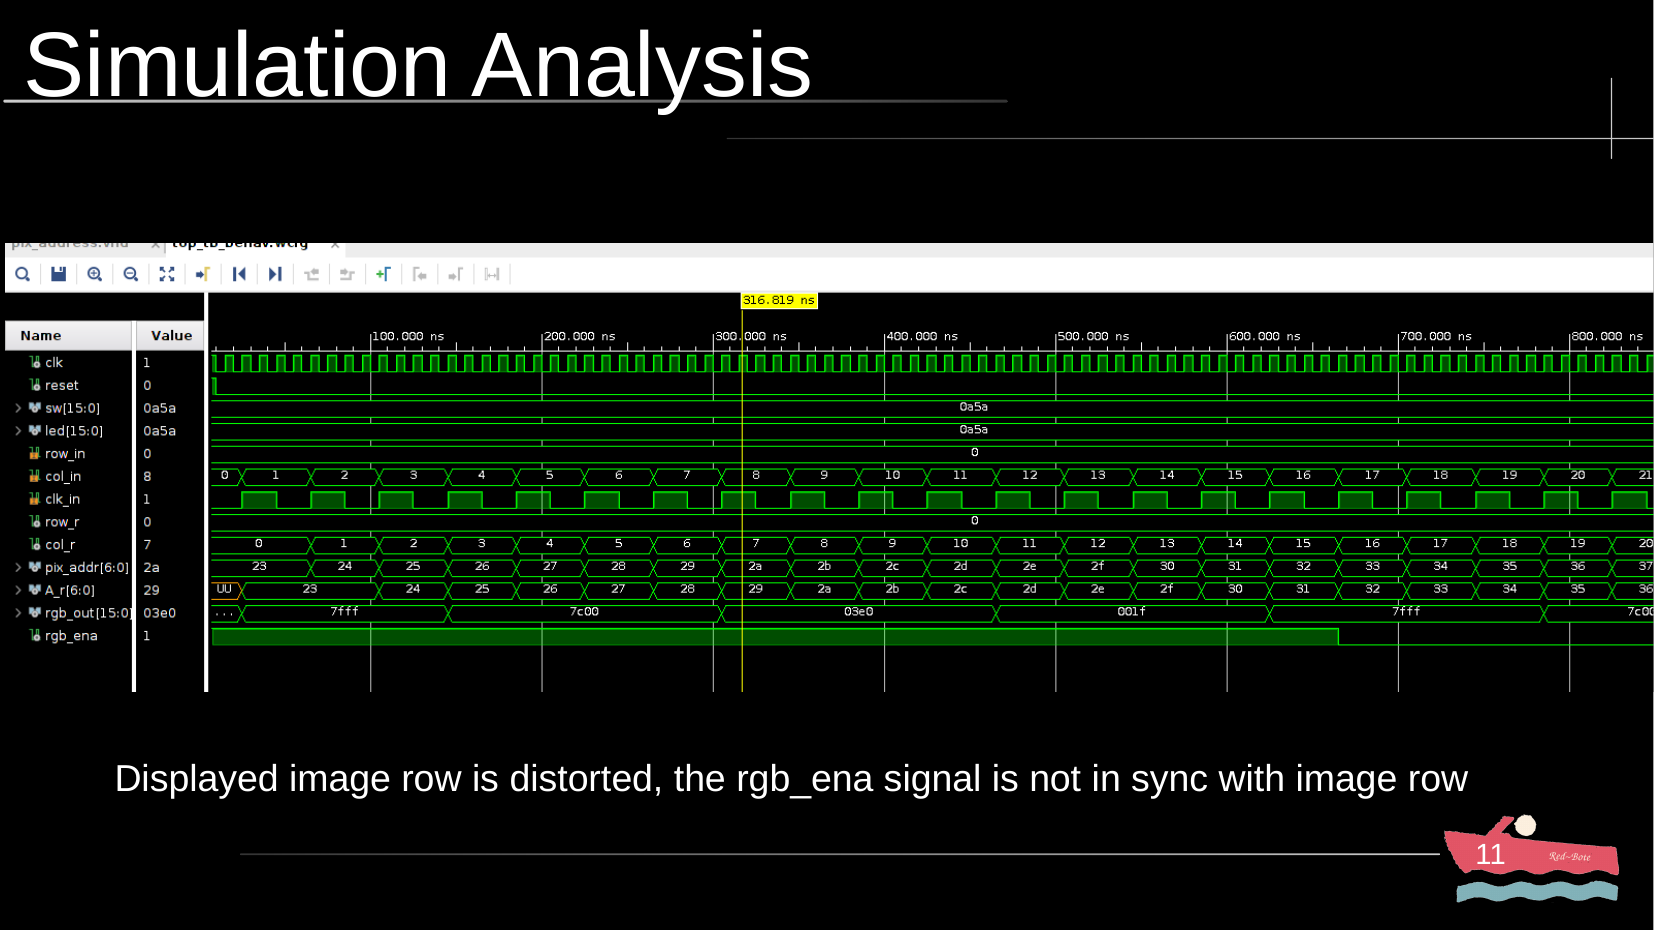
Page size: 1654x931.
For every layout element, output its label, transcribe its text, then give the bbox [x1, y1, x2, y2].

text_box Displayed image row is distorted, the rgb_ena signal is not in sync with image row [99, 750, 1503, 807]
picture [5, 243, 1654, 692]
title Simulation Analysis [23, 11, 1589, 119]
picture [1440, 807, 1625, 908]
